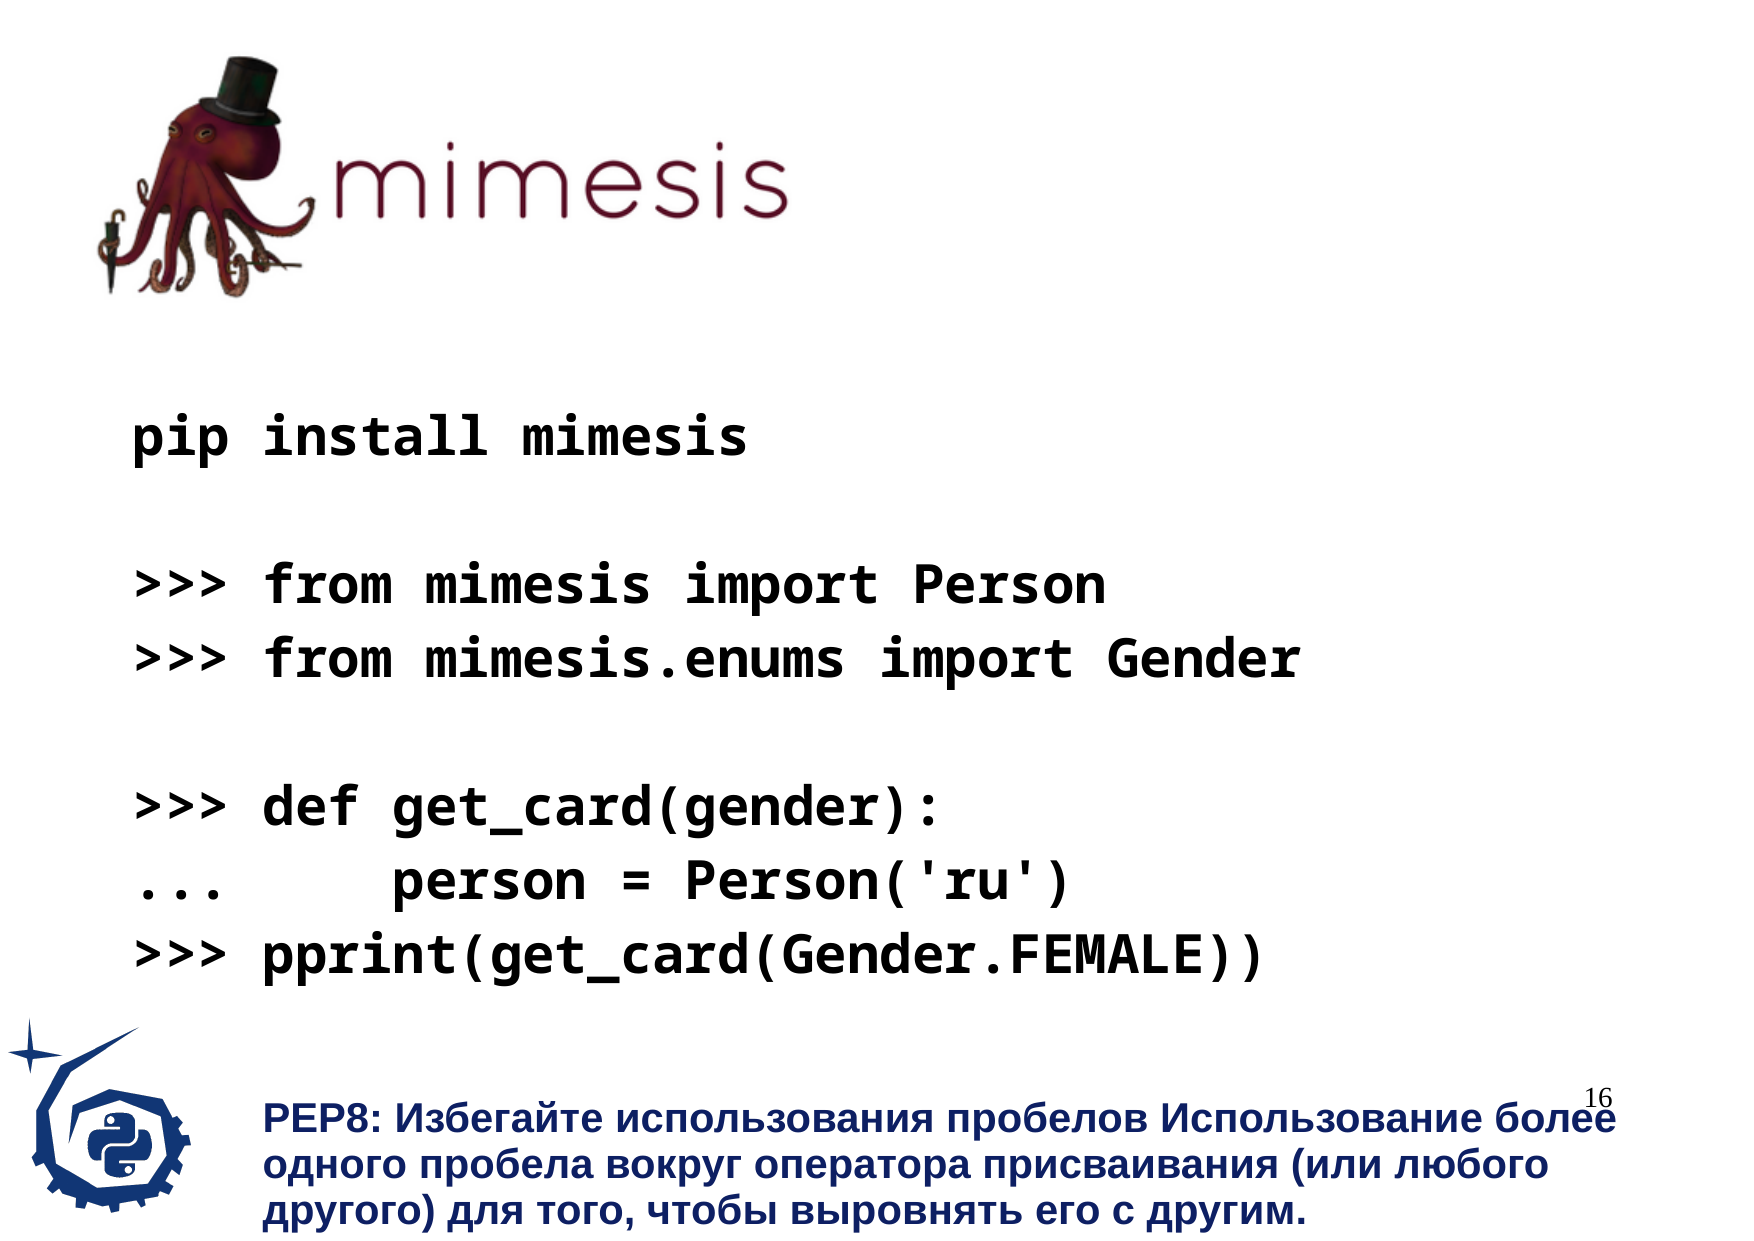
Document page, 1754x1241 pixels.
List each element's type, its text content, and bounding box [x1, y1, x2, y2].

picture [69, 0, 851, 390]
text_box PEP8: Избегайте использования пробелов Использование более одного пробела вокруг оператора присваивания (или любого другого) для того, чтобы выровнять его с другим. [248, 1086, 1695, 1241]
text_box pip install mimesis >>> from mimesis import Person >>> from mimesis.enums import Gender >>> def get_card(gender): ... person = Person('ru') >>> pprint(get_card(Gender.FEMALE)) [118, 389, 1695, 1132]
picture [0, 1015, 201, 1217]
